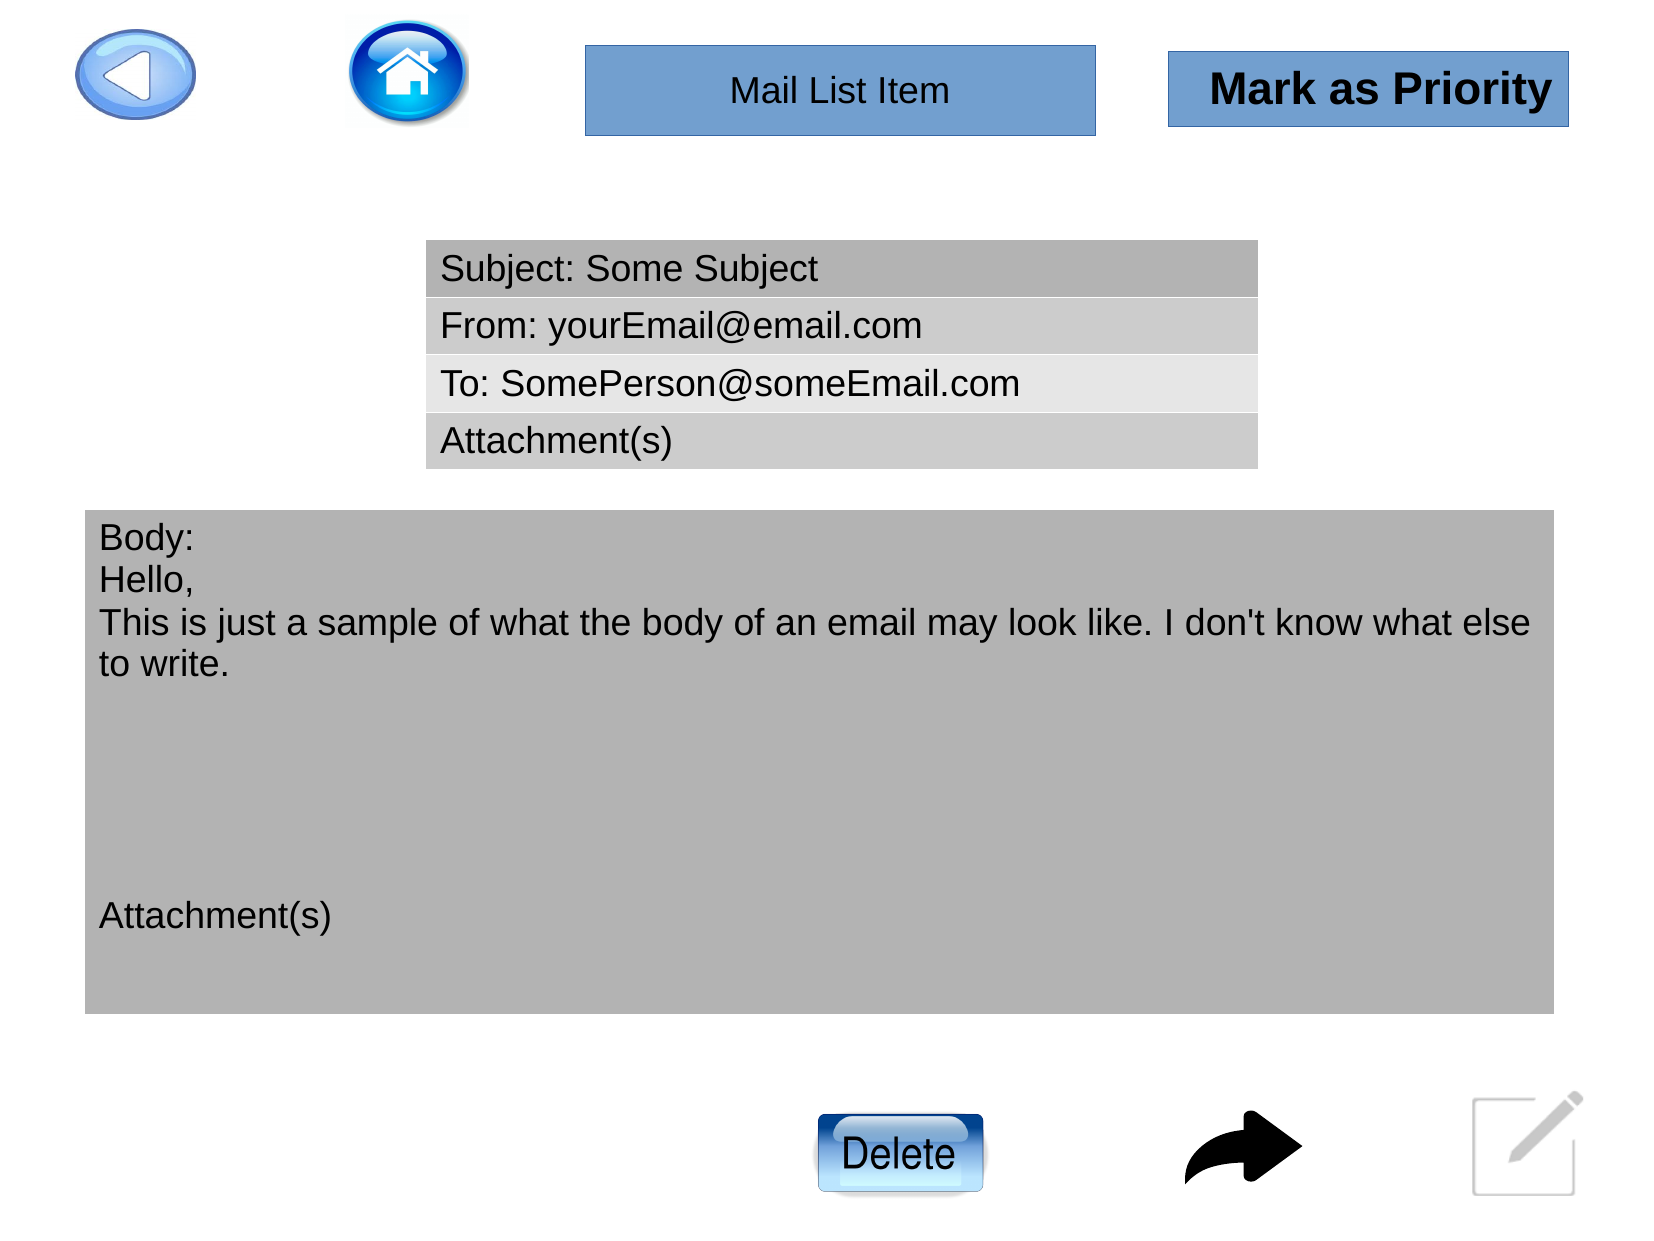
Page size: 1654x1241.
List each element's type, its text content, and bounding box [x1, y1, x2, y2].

table_cell Attachment(s) [426, 413, 1258, 469]
table_header Body: Hello, This is just a sample of what the body of an email may look like. I don't know what else to write. Attachment(s) [85, 510, 1554, 1014]
picture [345, 14, 469, 128]
table_header Subject: Some Subject [426, 240, 1258, 297]
picture [1185, 1094, 1303, 1201]
text_box Mark as Priority [1168, 51, 1569, 127]
picture [75, 29, 196, 121]
text_box Mail List Item [585, 45, 1096, 136]
table_cell To: SomePerson@someEmail.com [426, 355, 1258, 412]
table_cell From: yourEmail@email.com [426, 298, 1258, 354]
picture [1425, 1080, 1636, 1201]
picture [810, 1109, 991, 1201]
